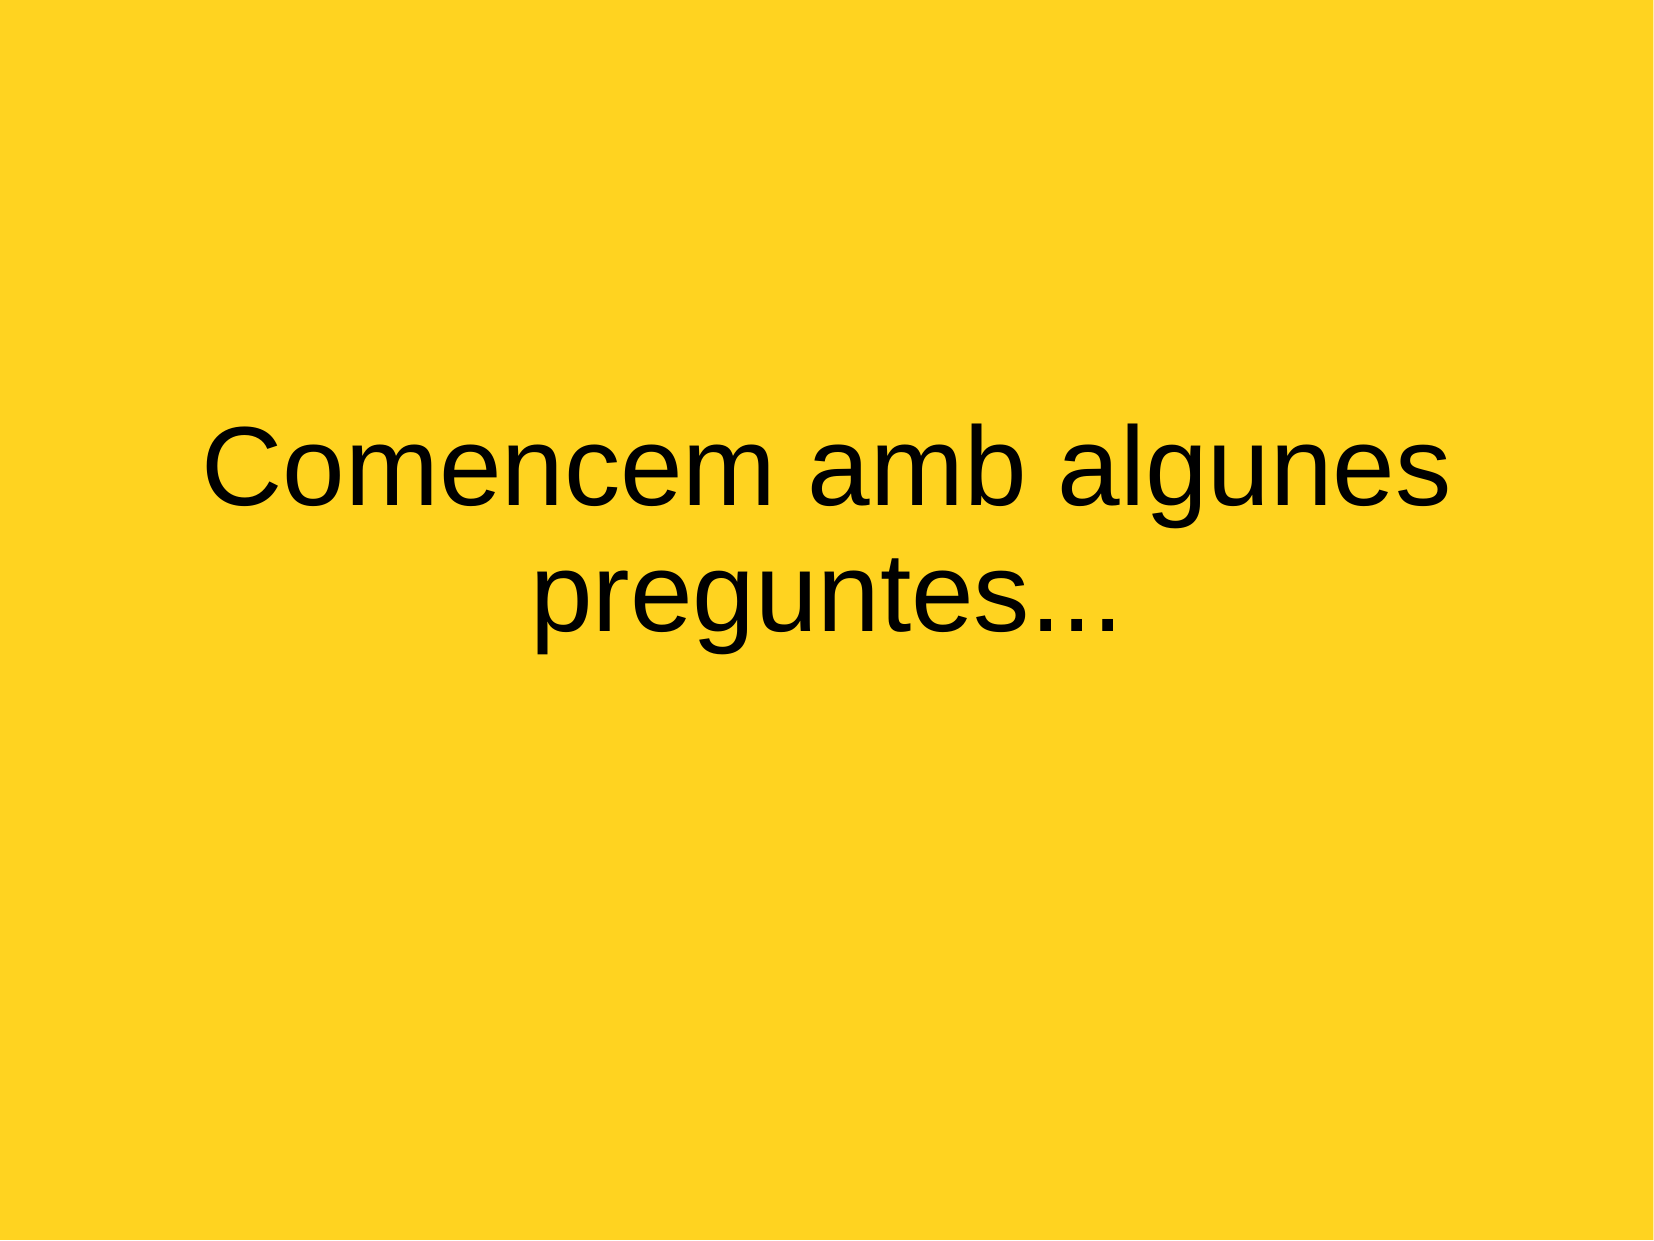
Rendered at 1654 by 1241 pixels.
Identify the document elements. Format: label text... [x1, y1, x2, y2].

subtitle Comencem amb algunes preguntes... [82, 49, 1571, 1010]
